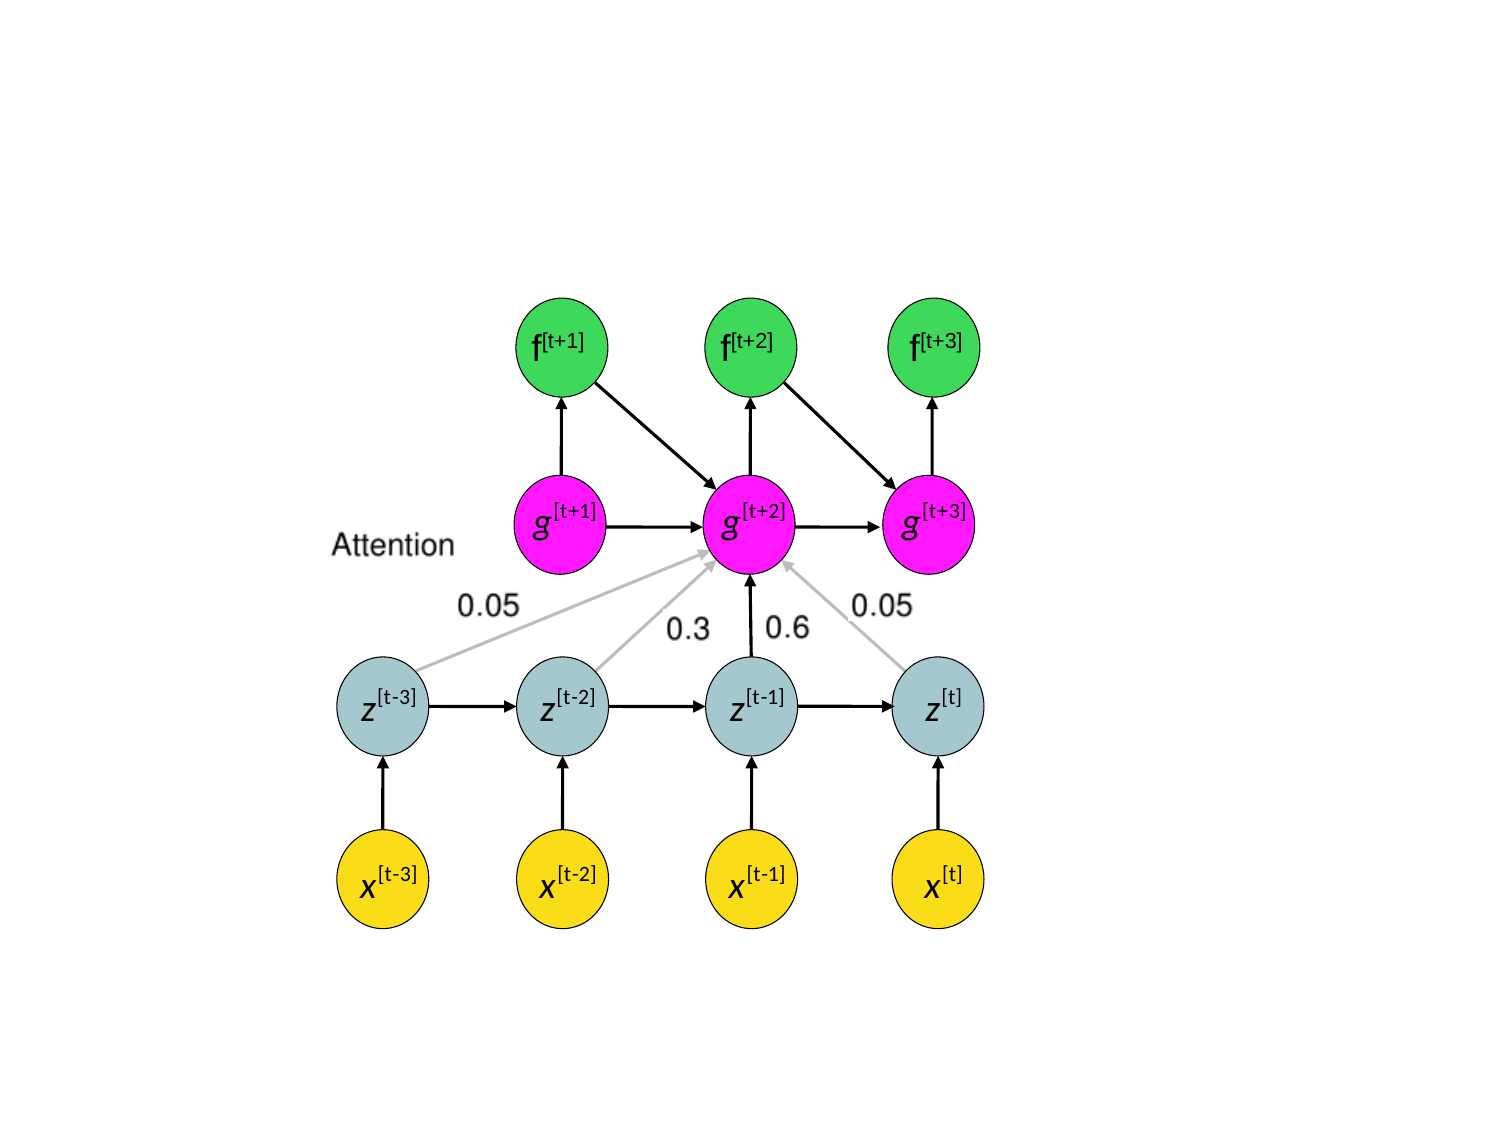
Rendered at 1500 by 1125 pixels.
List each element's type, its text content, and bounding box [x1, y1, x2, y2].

chart [717, 494, 793, 551]
chart [354, 680, 424, 728]
chart [723, 680, 793, 728]
text_box [516, 656, 609, 756]
text_box [892, 656, 984, 756]
chart [919, 680, 970, 728]
text_box [336, 656, 429, 756]
chart [534, 680, 603, 728]
text_box [703, 475, 789, 575]
text_box [524, 298, 600, 319]
text_box [516, 829, 609, 929]
text_box f[t+3] [894, 319, 1030, 377]
picture [663, 609, 715, 645]
picture [848, 586, 916, 621]
text_box [713, 298, 789, 319]
text_box [336, 829, 429, 929]
text_box [882, 475, 968, 575]
text_box [887, 323, 894, 373]
text_box f[t+1] [516, 319, 652, 377]
chart [353, 858, 422, 905]
text_box [713, 377, 788, 398]
chart [532, 857, 602, 905]
text_box [514, 475, 600, 575]
chart [897, 494, 973, 551]
chart [528, 494, 604, 551]
text_box f[t+2] [705, 319, 841, 377]
text_box [896, 298, 972, 319]
text_box [524, 377, 599, 398]
picture [762, 609, 813, 645]
picture [325, 527, 460, 560]
text_box [705, 656, 798, 756]
text_box [896, 377, 971, 398]
text_box [705, 829, 798, 929]
chart [917, 857, 968, 905]
picture [454, 586, 523, 621]
chart [721, 857, 791, 905]
text_box [892, 829, 984, 929]
